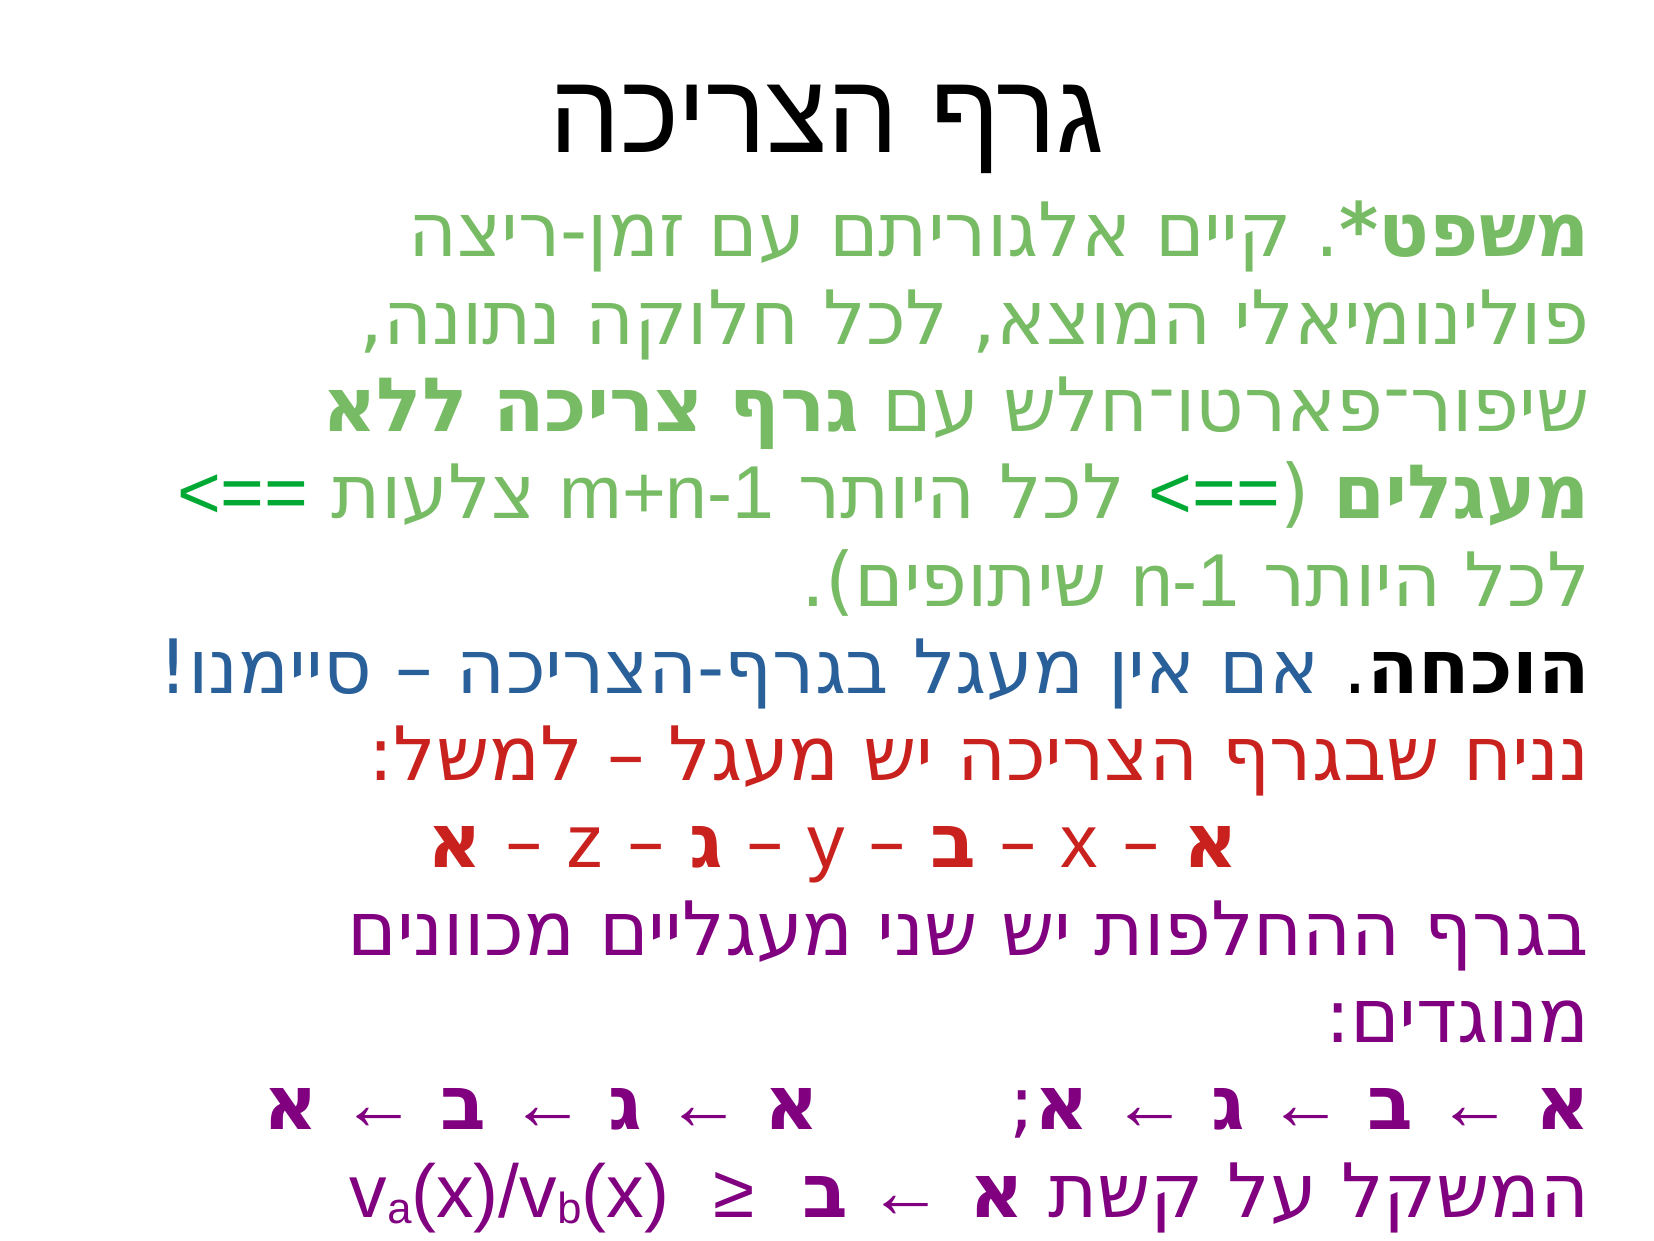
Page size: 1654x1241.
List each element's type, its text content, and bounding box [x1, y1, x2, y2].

text_box משפט*. קיים אלגוריתם עם זמן-ריצה פולינומיאלי המוצא, לכל חלוקה נתונה, שיפור־פארטו־חלש עם גרף צריכה ללא מעגלים (==> לכל היותר m+n-1 צלעות ==> לכל היותר n-1 שיתופים). הוכחה. אם אין מעגל בגרף-הצריכה – סיימנו! נניח שבגרף הצריכה יש מעגל – למשל: א – x – ב – y – ג – z – א בגרף ההחלפות יש שני מעגליים מכוונים מנוגדים: א ← ב ← ג ← א; א ← ג ← ב ← א המשקל על קשת א ← ב ≤ va(x)/vb(x) המשקל על קשת ב ← א ≤ vb(x)/va(x) ==> מכפלת המשקלים על קשתות מנוגדות ≤ 1. [60, 180, 1606, 1241]
title גרף הצריכה [0, 32, 1654, 196]
